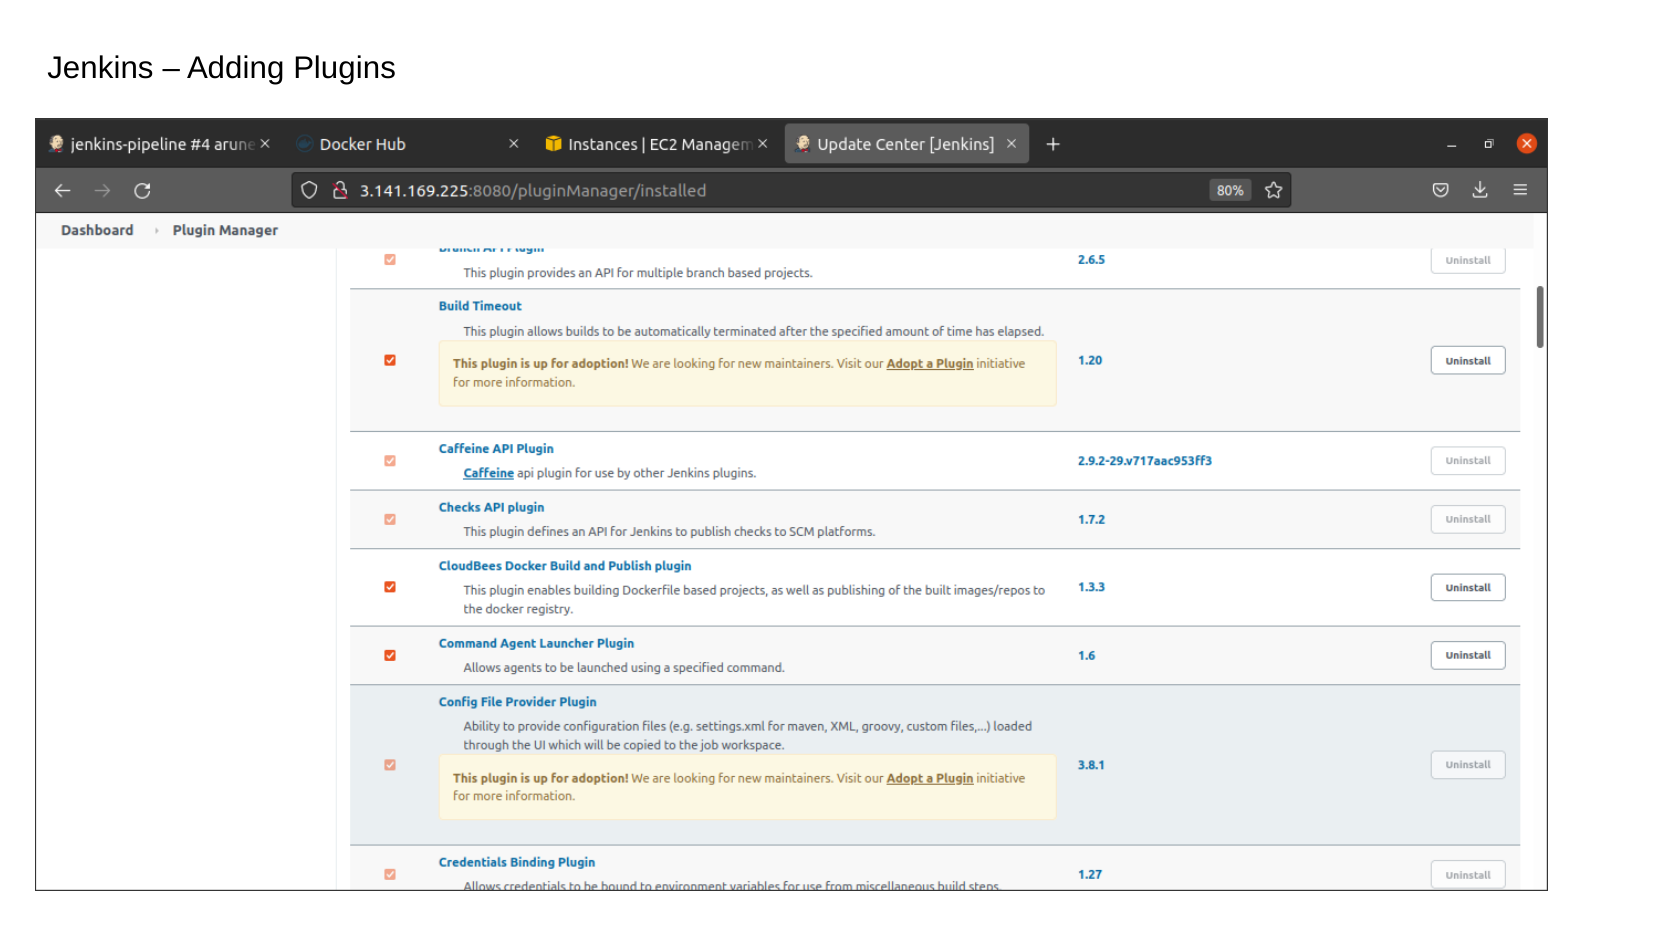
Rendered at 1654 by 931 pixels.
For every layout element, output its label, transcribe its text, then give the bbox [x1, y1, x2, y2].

title Jenkins – Adding Plugins [47, 39, 1536, 97]
picture [35, 118, 1548, 891]
